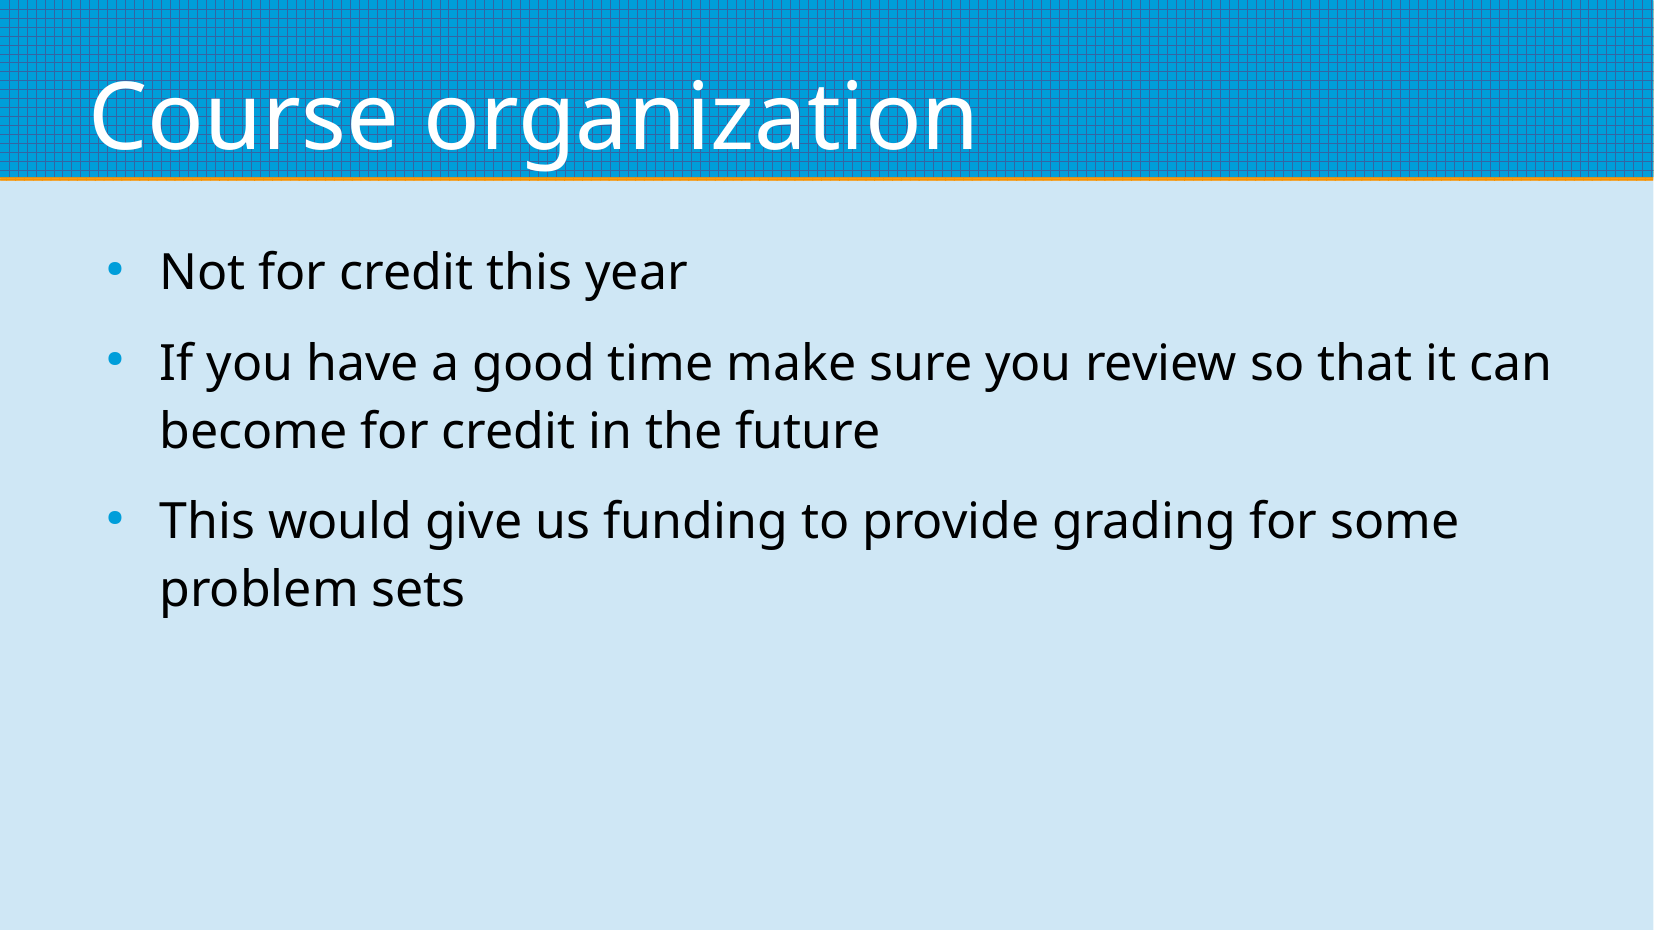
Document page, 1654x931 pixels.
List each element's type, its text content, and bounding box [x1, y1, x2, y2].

list Not for credit this year If you have a good time make sure you review so that it can become for credit in the future This would give us funding to provide grading for some problem sets [88, 236, 1565, 813]
title Course organization [88, 14, 1565, 178]
